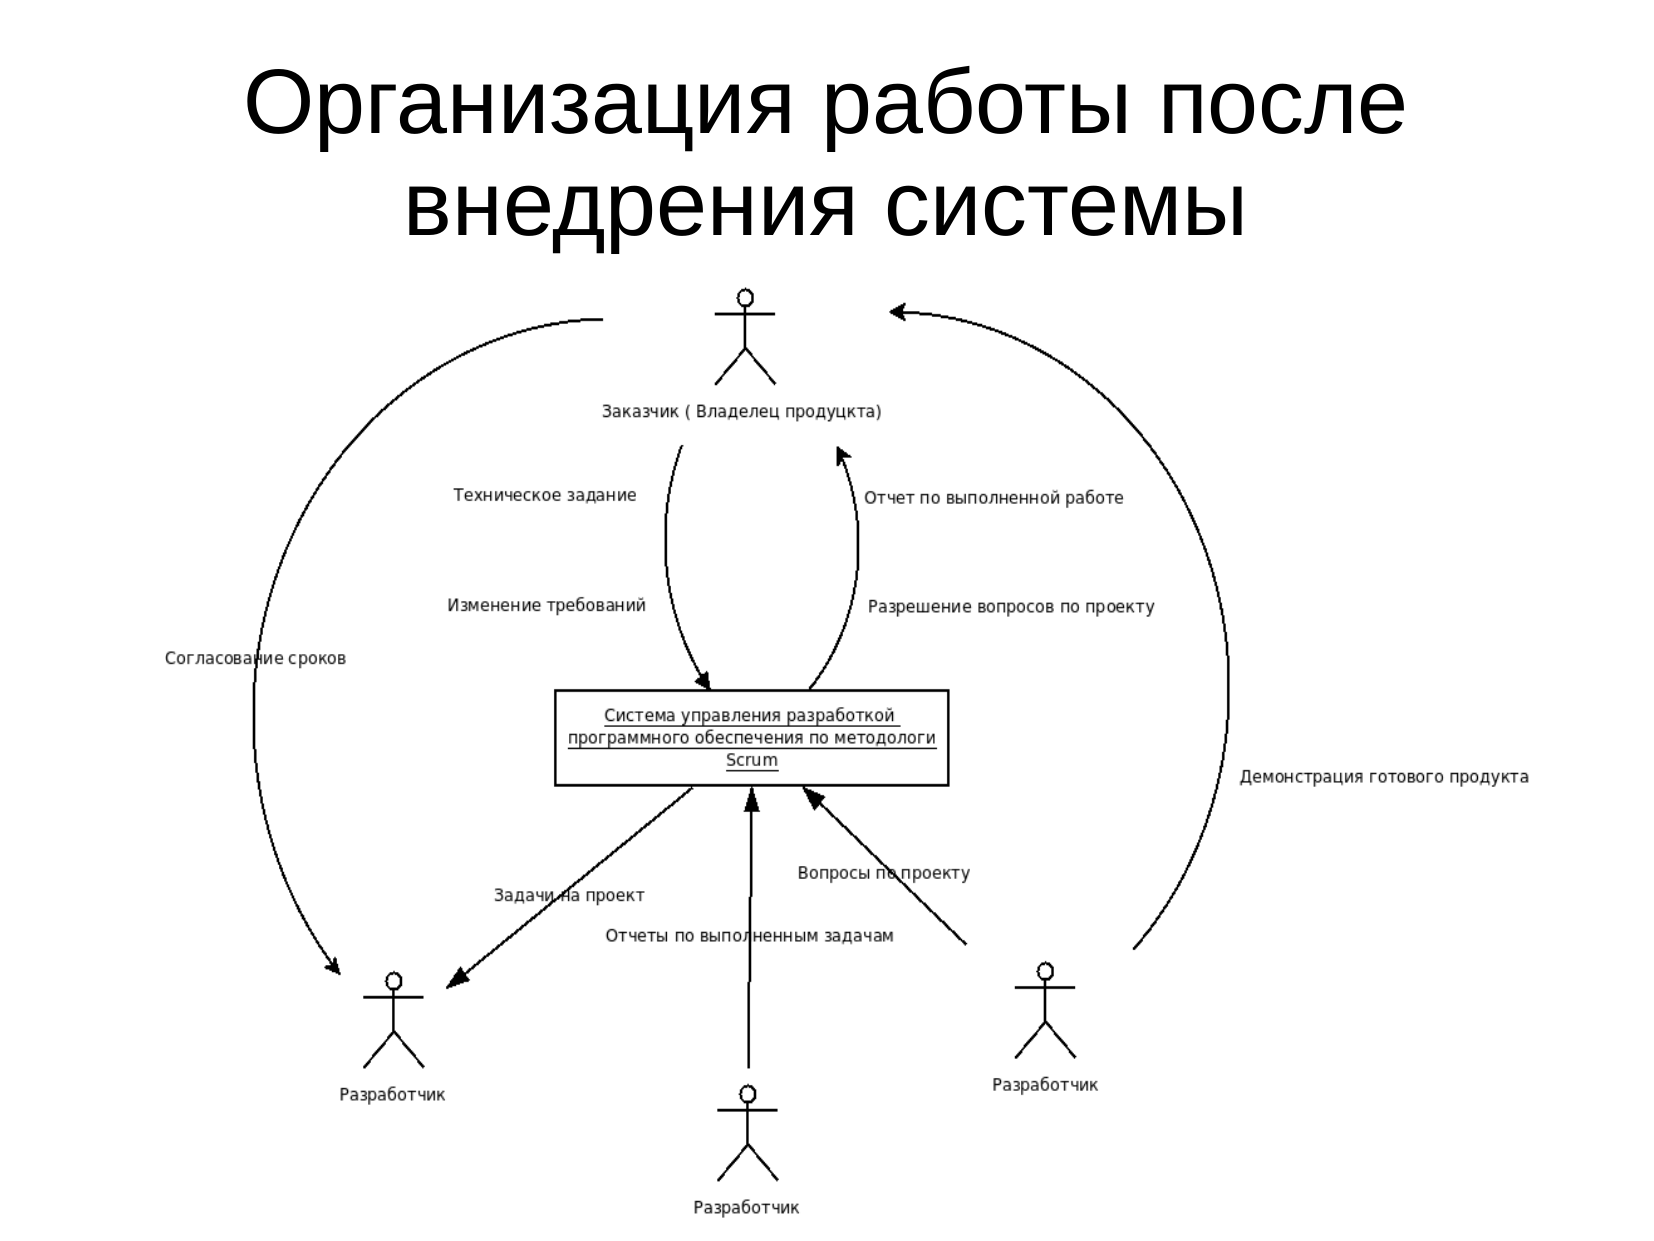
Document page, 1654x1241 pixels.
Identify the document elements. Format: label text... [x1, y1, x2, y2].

picture [165, 271, 1531, 1222]
title Организация работы после внедрения системы [82, 49, 1571, 257]
